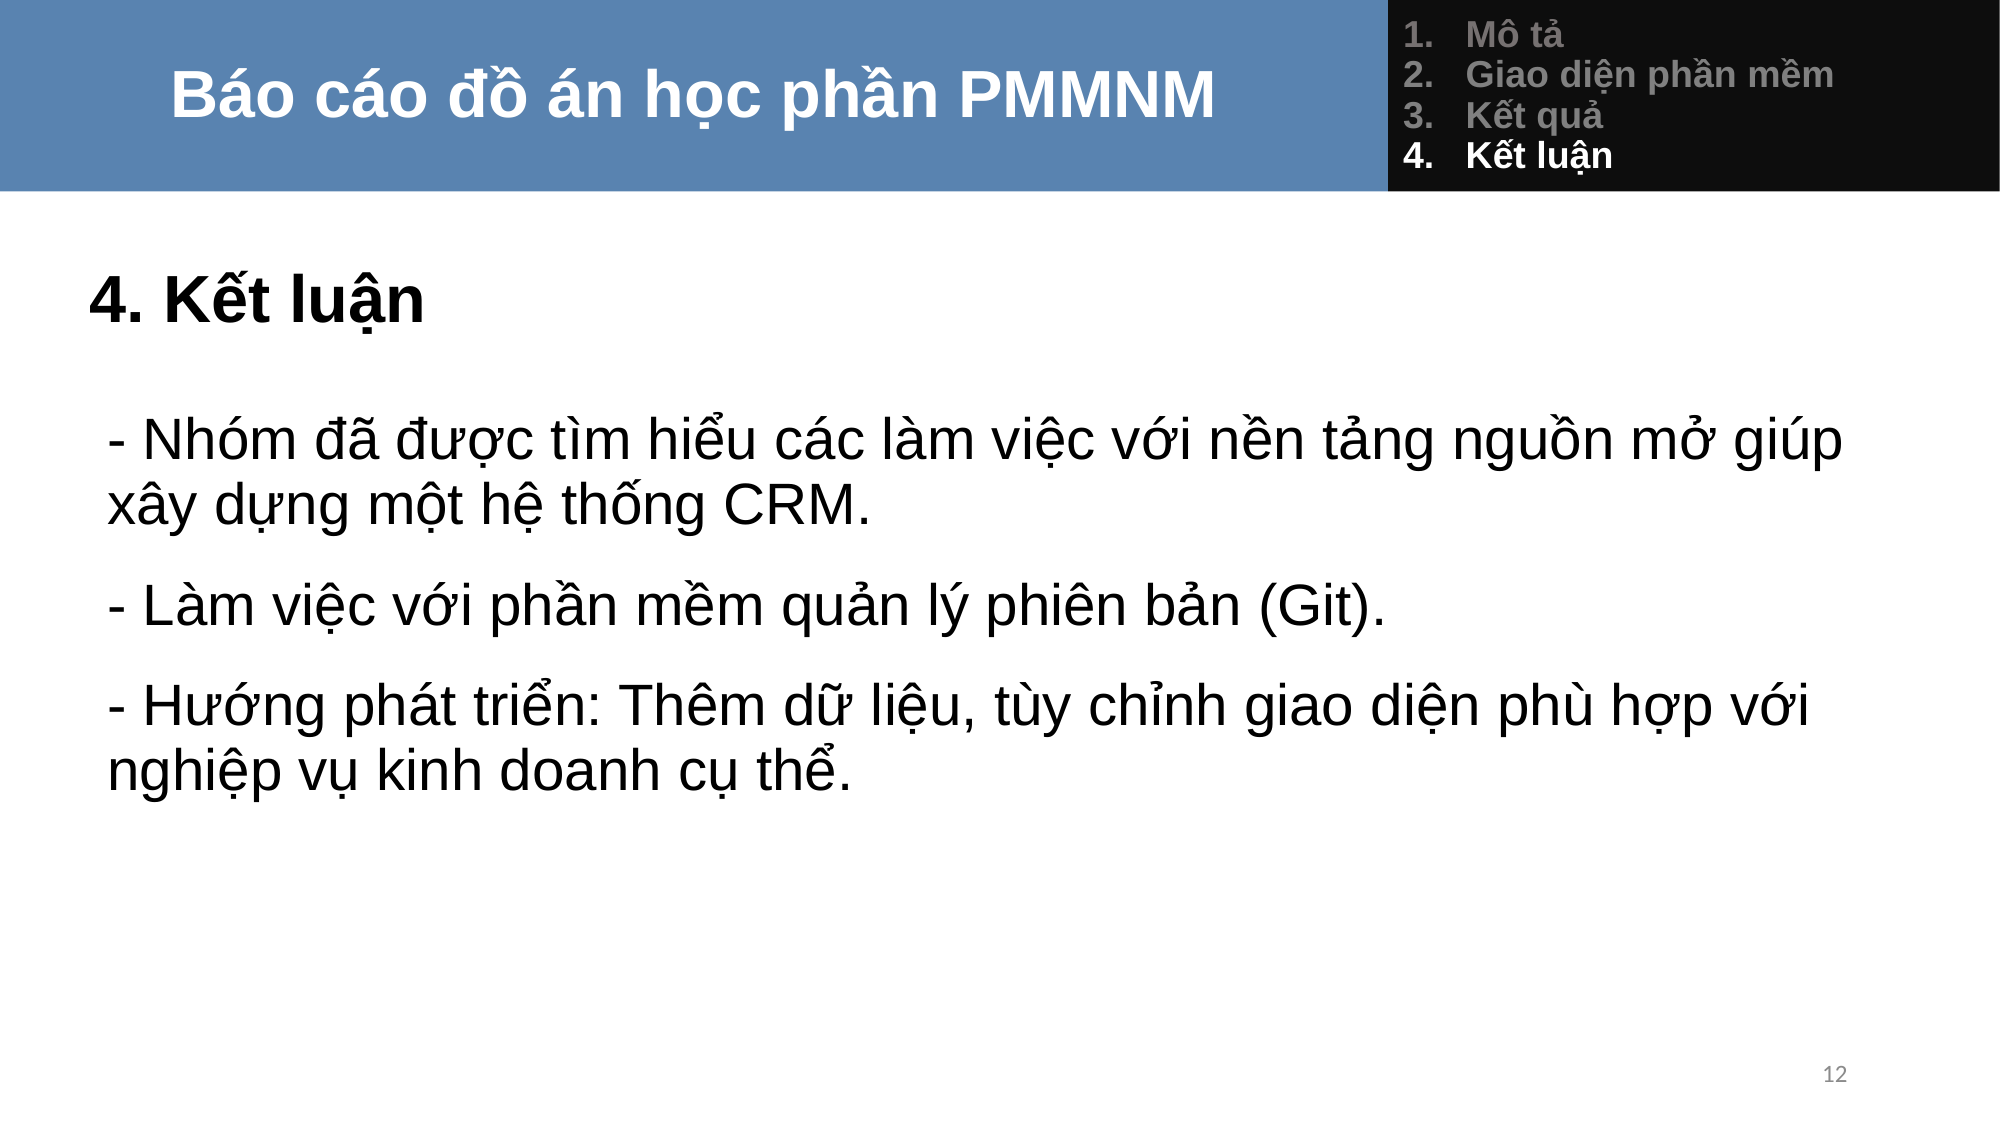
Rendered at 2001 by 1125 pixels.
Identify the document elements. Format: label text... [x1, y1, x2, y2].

text_box - Nhóm đã được tìm hiểu các làm việc với nền tảng nguồn mở giúp xây dựng một hệ thống CRM. - Làm việc với phần mềm quản lý phiên bản (Git). - Hướng phát triển: Thêm dữ liệu, tùy chỉnh giao diện phù hợp với nghiệp vụ kinh doanh cụ thể. [92, 399, 1898, 913]
text_box Báo cáo đồ án học phần PMMNM [0, 0, 1388, 192]
text_box 4. Kết luận [0, 257, 2000, 360]
text_box <number> [1412, 1042, 1863, 1103]
text_box 1. Mô tả 2. Giao diện phần mềm 3. Kết quả 4. Kết luận [1388, 0, 2000, 192]
